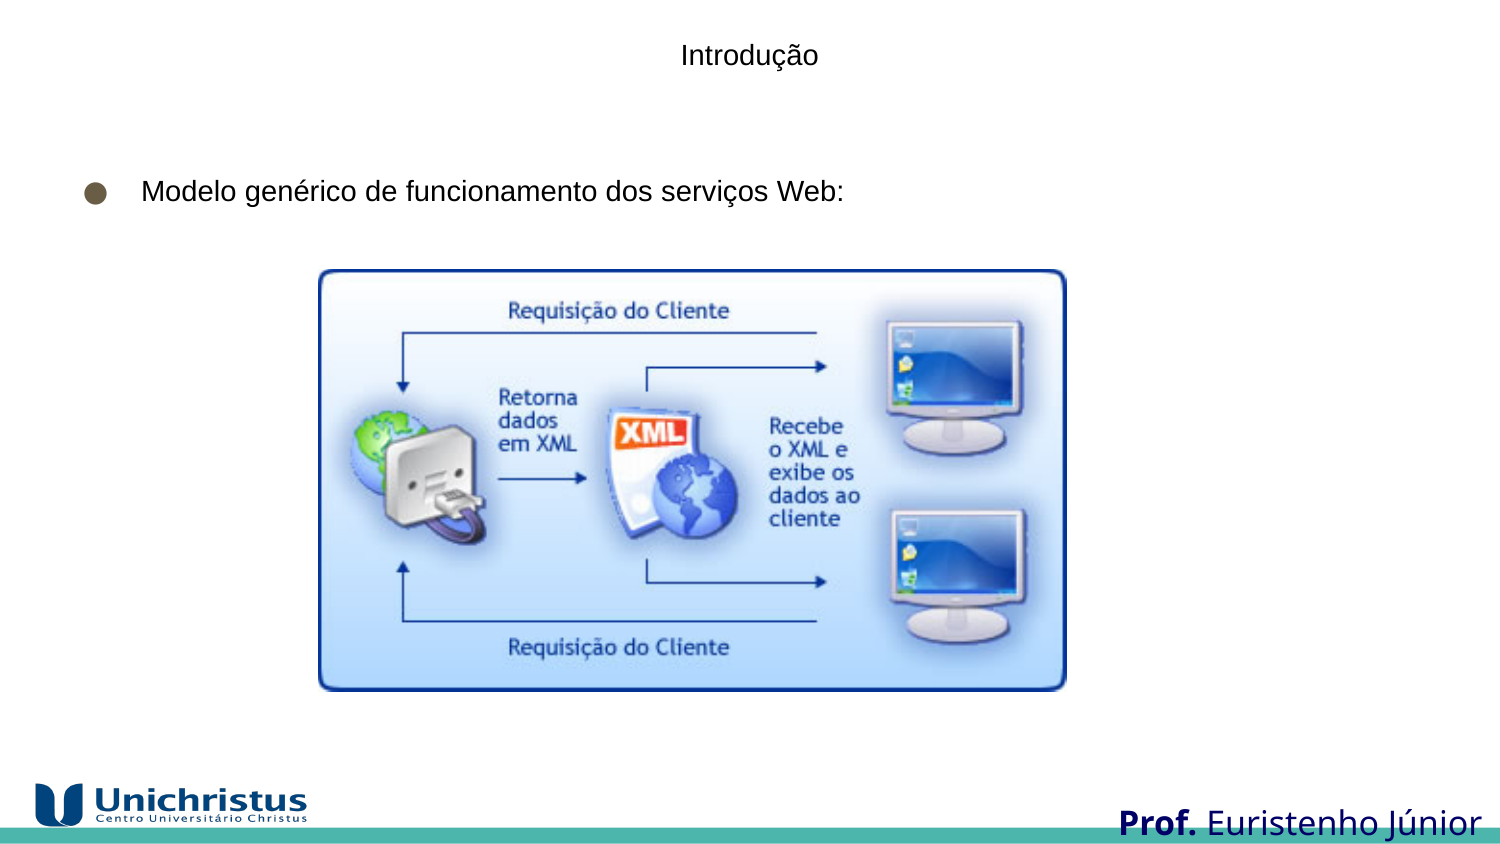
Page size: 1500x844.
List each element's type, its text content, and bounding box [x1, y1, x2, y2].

picture [318, 269, 1067, 692]
title Introdução [51, 20, 1449, 137]
text_box Prof. Euristenho Júnior [1103, 791, 1500, 844]
list Modelo genérico de funcionamento dos serviços Web: [51, 152, 1449, 750]
picture [31, 781, 311, 828]
